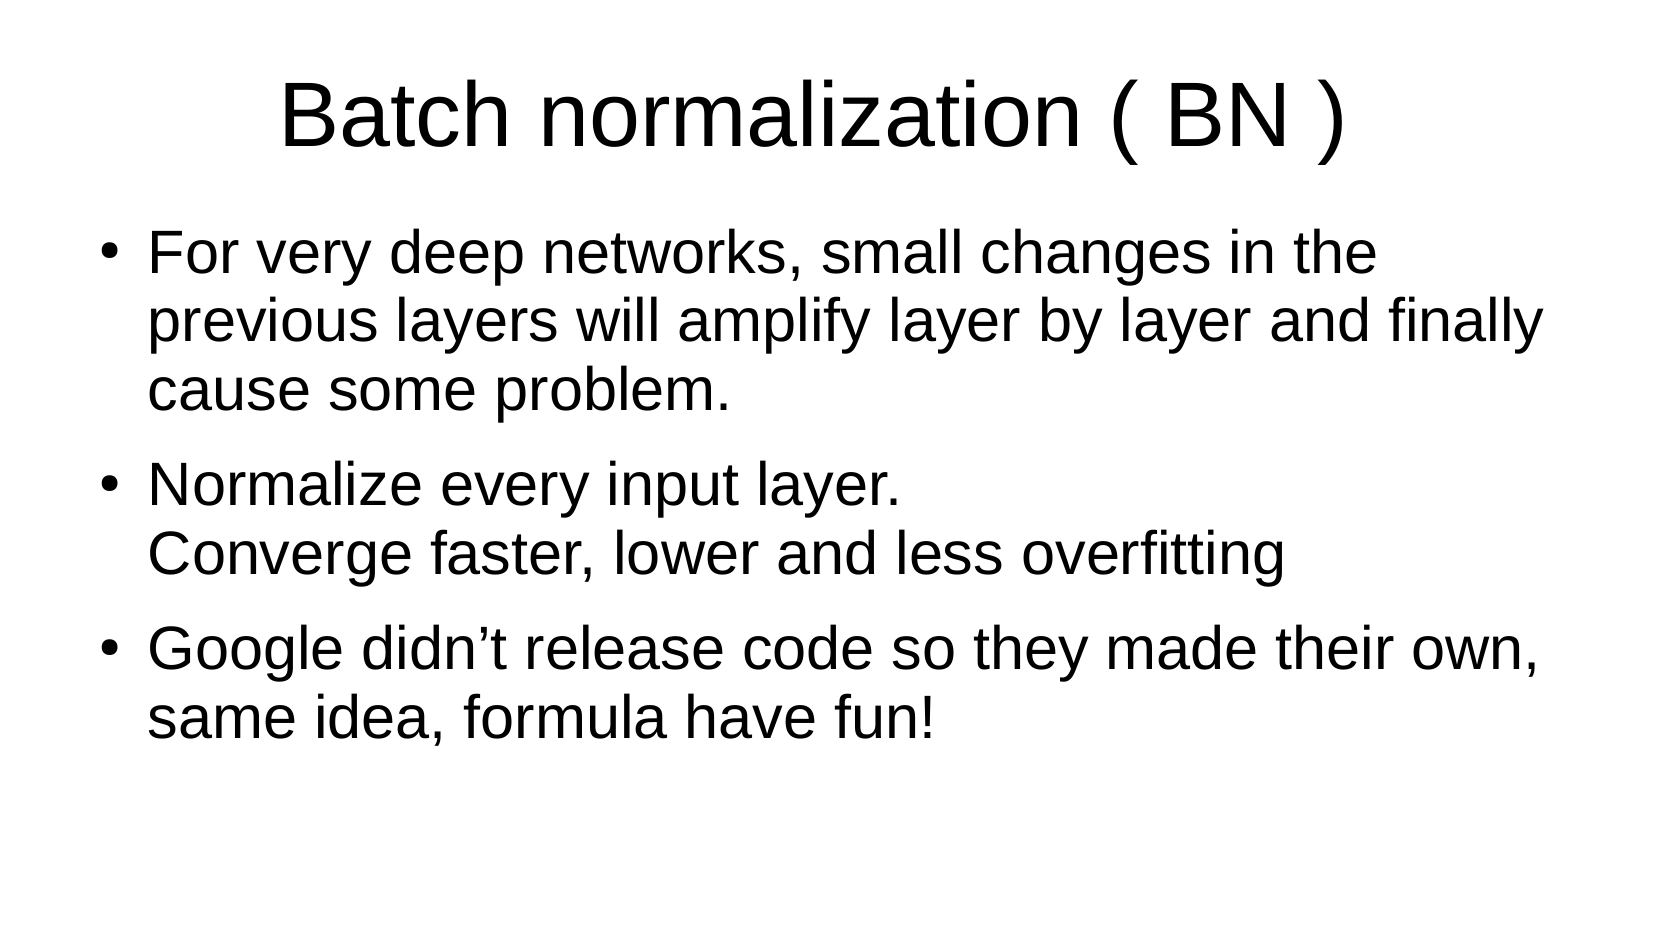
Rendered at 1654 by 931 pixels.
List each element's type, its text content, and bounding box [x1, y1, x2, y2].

list For very deep networks, small changes in the previous layers will amplify layer by layer and finally cause some problem. Normalize every input layer. Converge faster, lower and less overfitting Google didn’t release code so they made their own, same idea, formula have fun! [82, 217, 1571, 758]
title Batch normalization ( BN ) [82, 37, 1571, 193]
